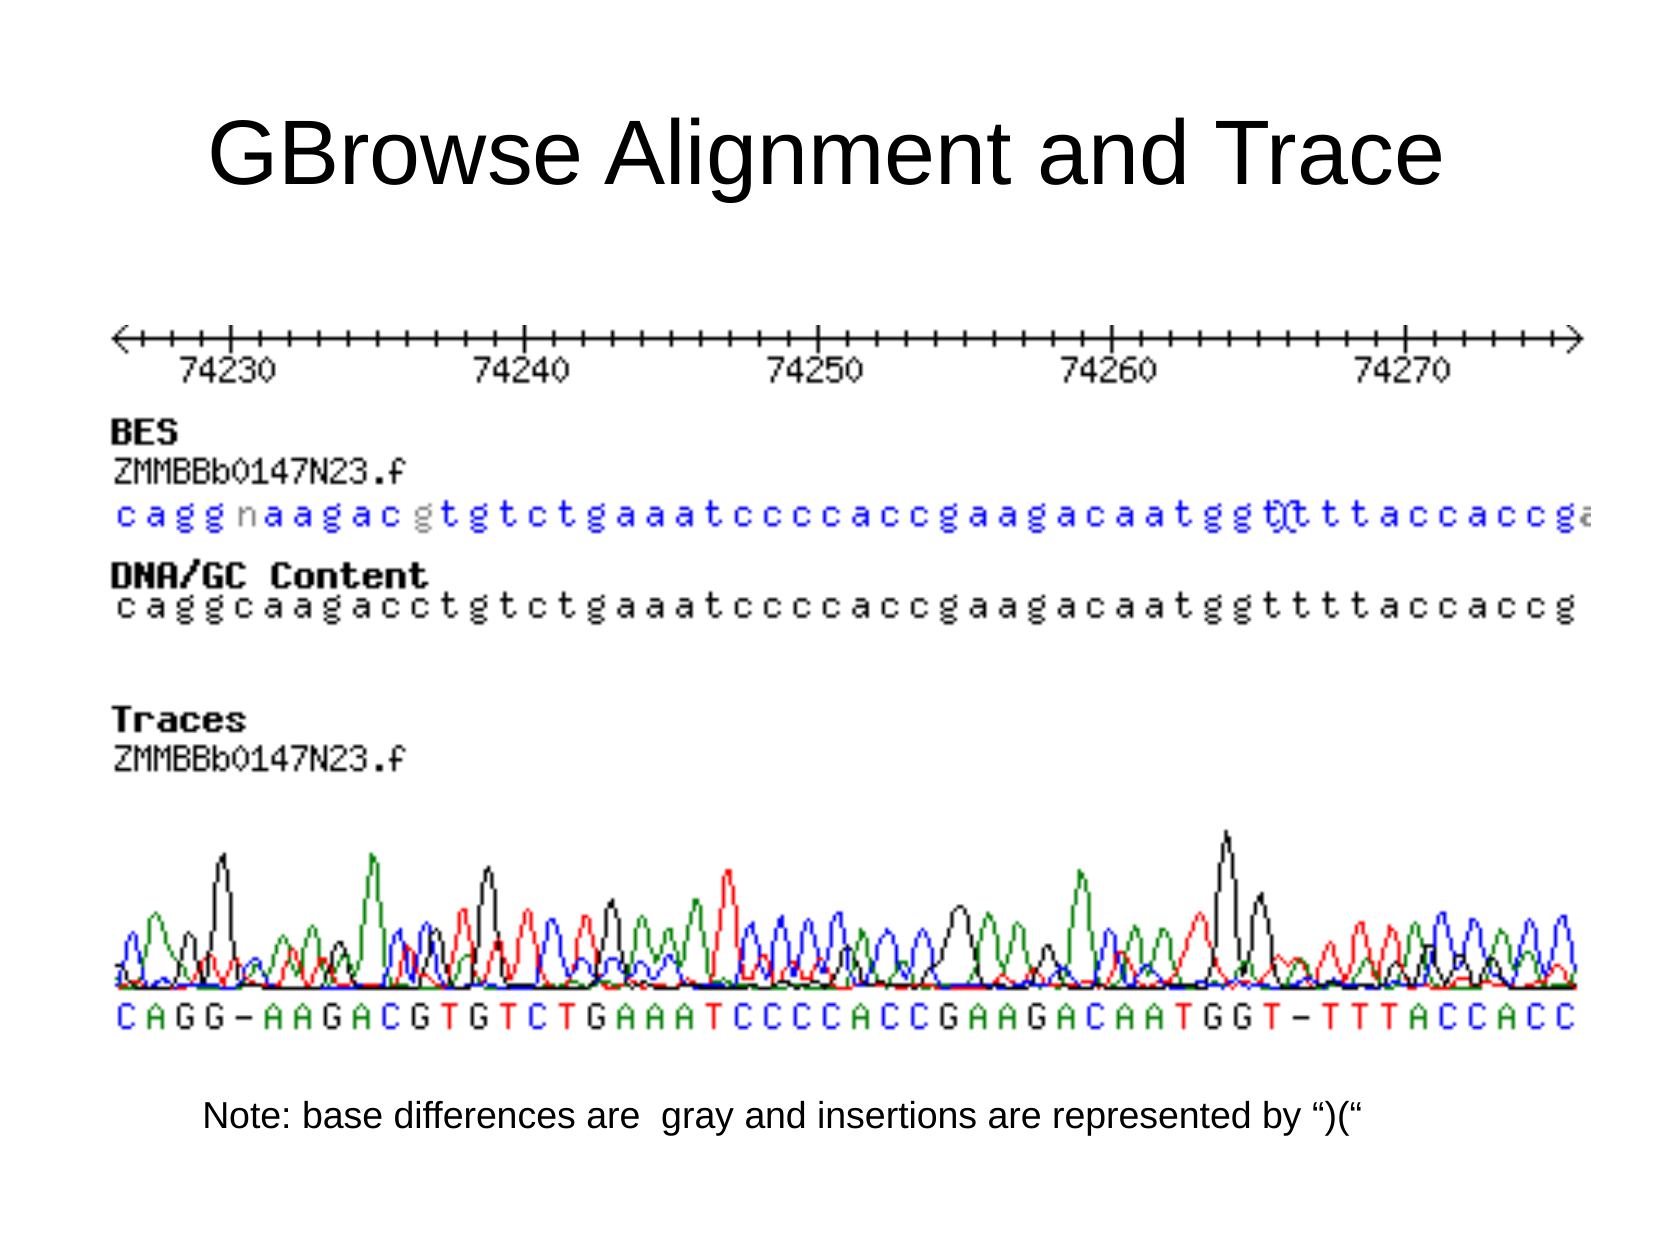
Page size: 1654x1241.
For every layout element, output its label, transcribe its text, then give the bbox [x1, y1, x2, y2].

picture [77, 325, 1591, 1076]
text_box Note: base differences are gray and insertions are represented by “)(“ [187, 1087, 1538, 1145]
title GBrowse Alignment and Trace [82, 49, 1571, 257]
